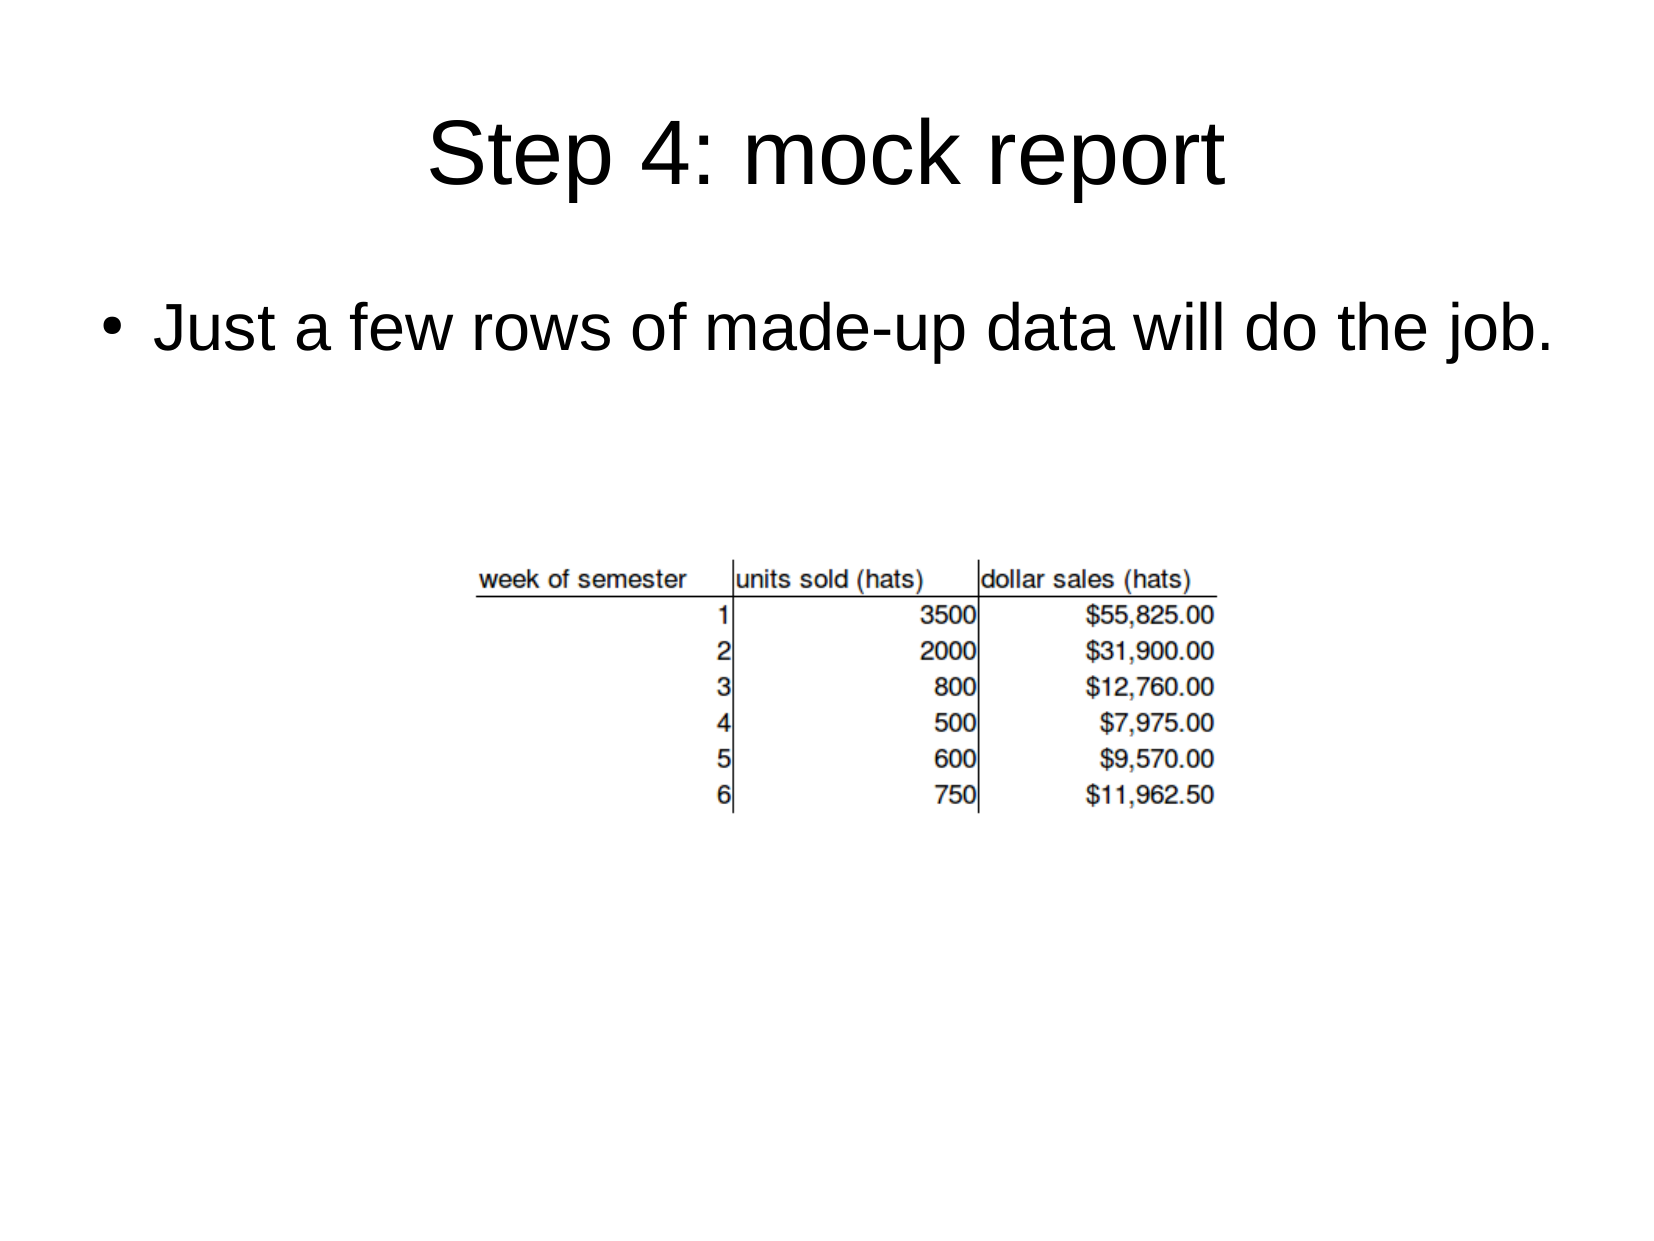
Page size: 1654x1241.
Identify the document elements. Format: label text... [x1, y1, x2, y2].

title Step 4: mock report [82, 49, 1571, 257]
picture [420, 535, 1258, 841]
list Just a few rows of made-up data will do the job. [82, 290, 1571, 1010]
